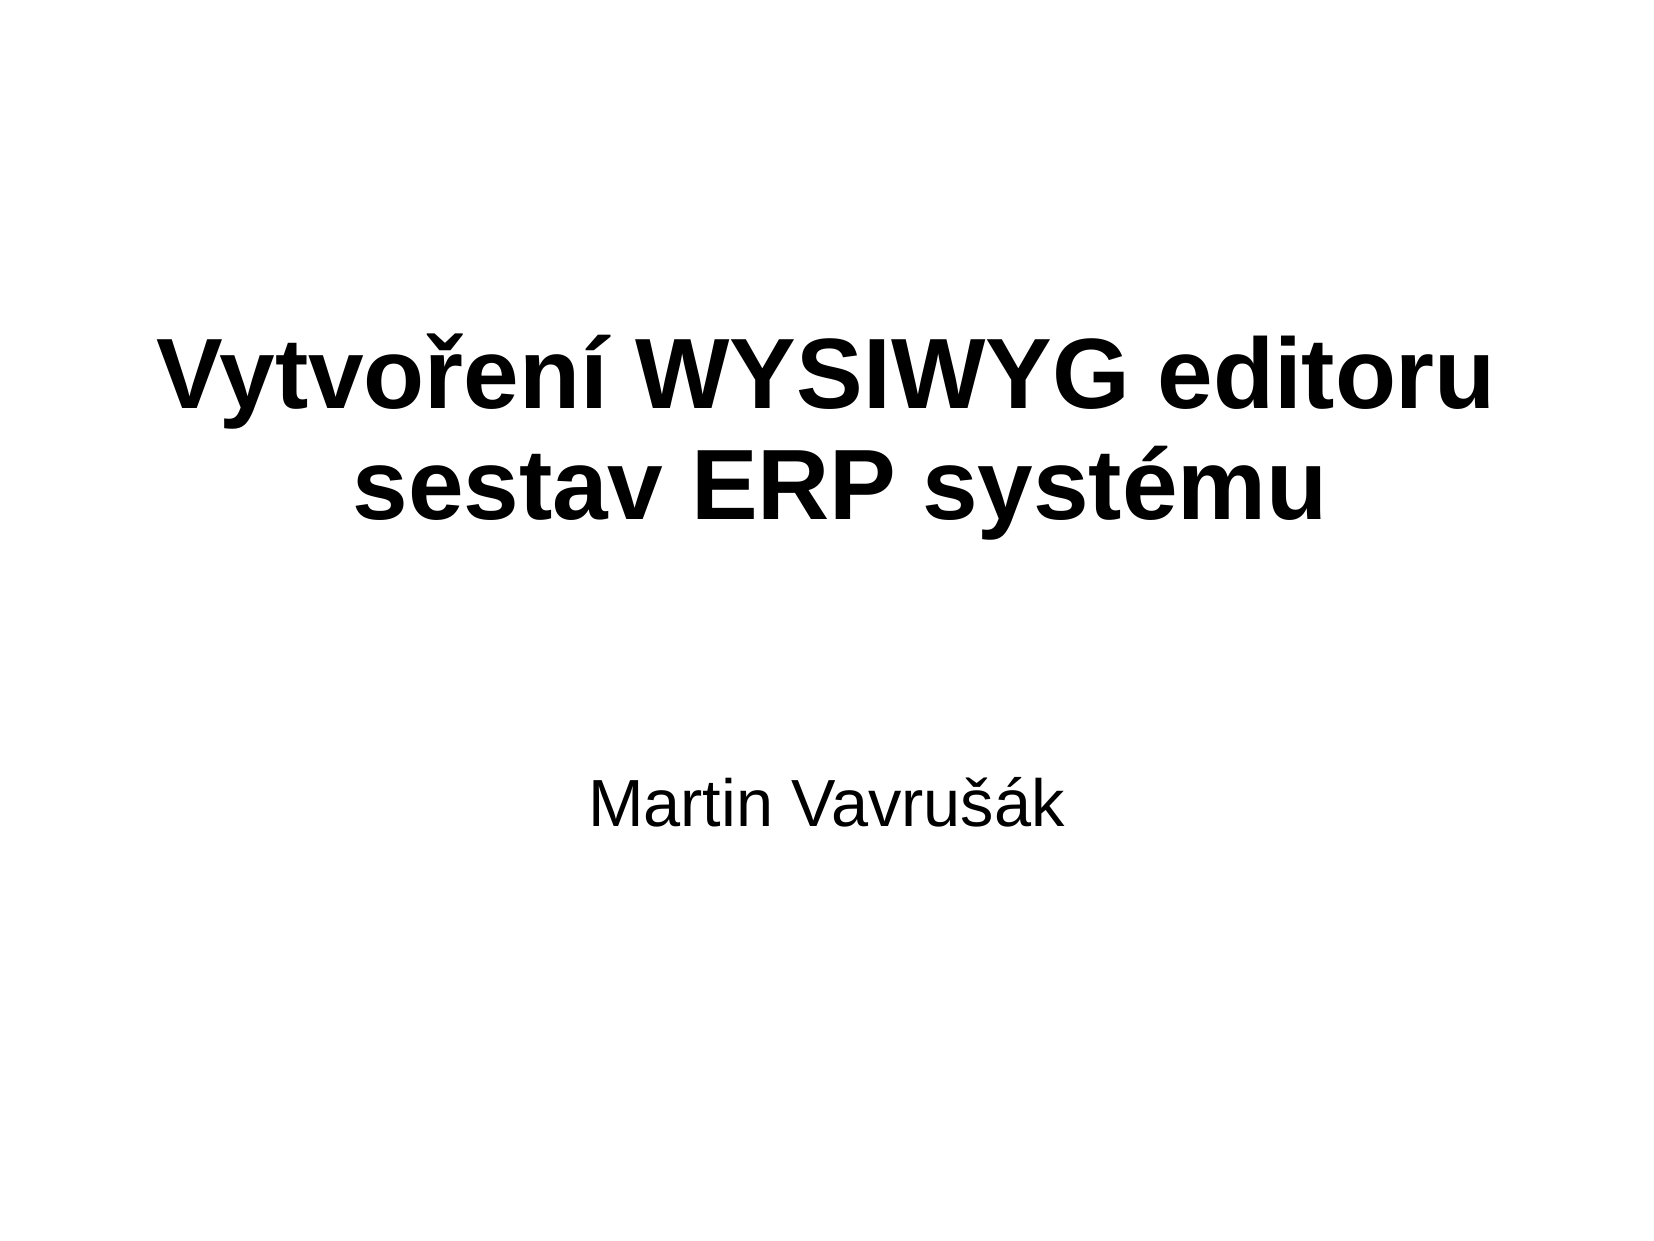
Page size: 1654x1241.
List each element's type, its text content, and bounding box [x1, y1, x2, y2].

subtitle Vytvoření WYSIWYG editoru sestav ERP systému Martin Vavrušák [82, 49, 1571, 1109]
